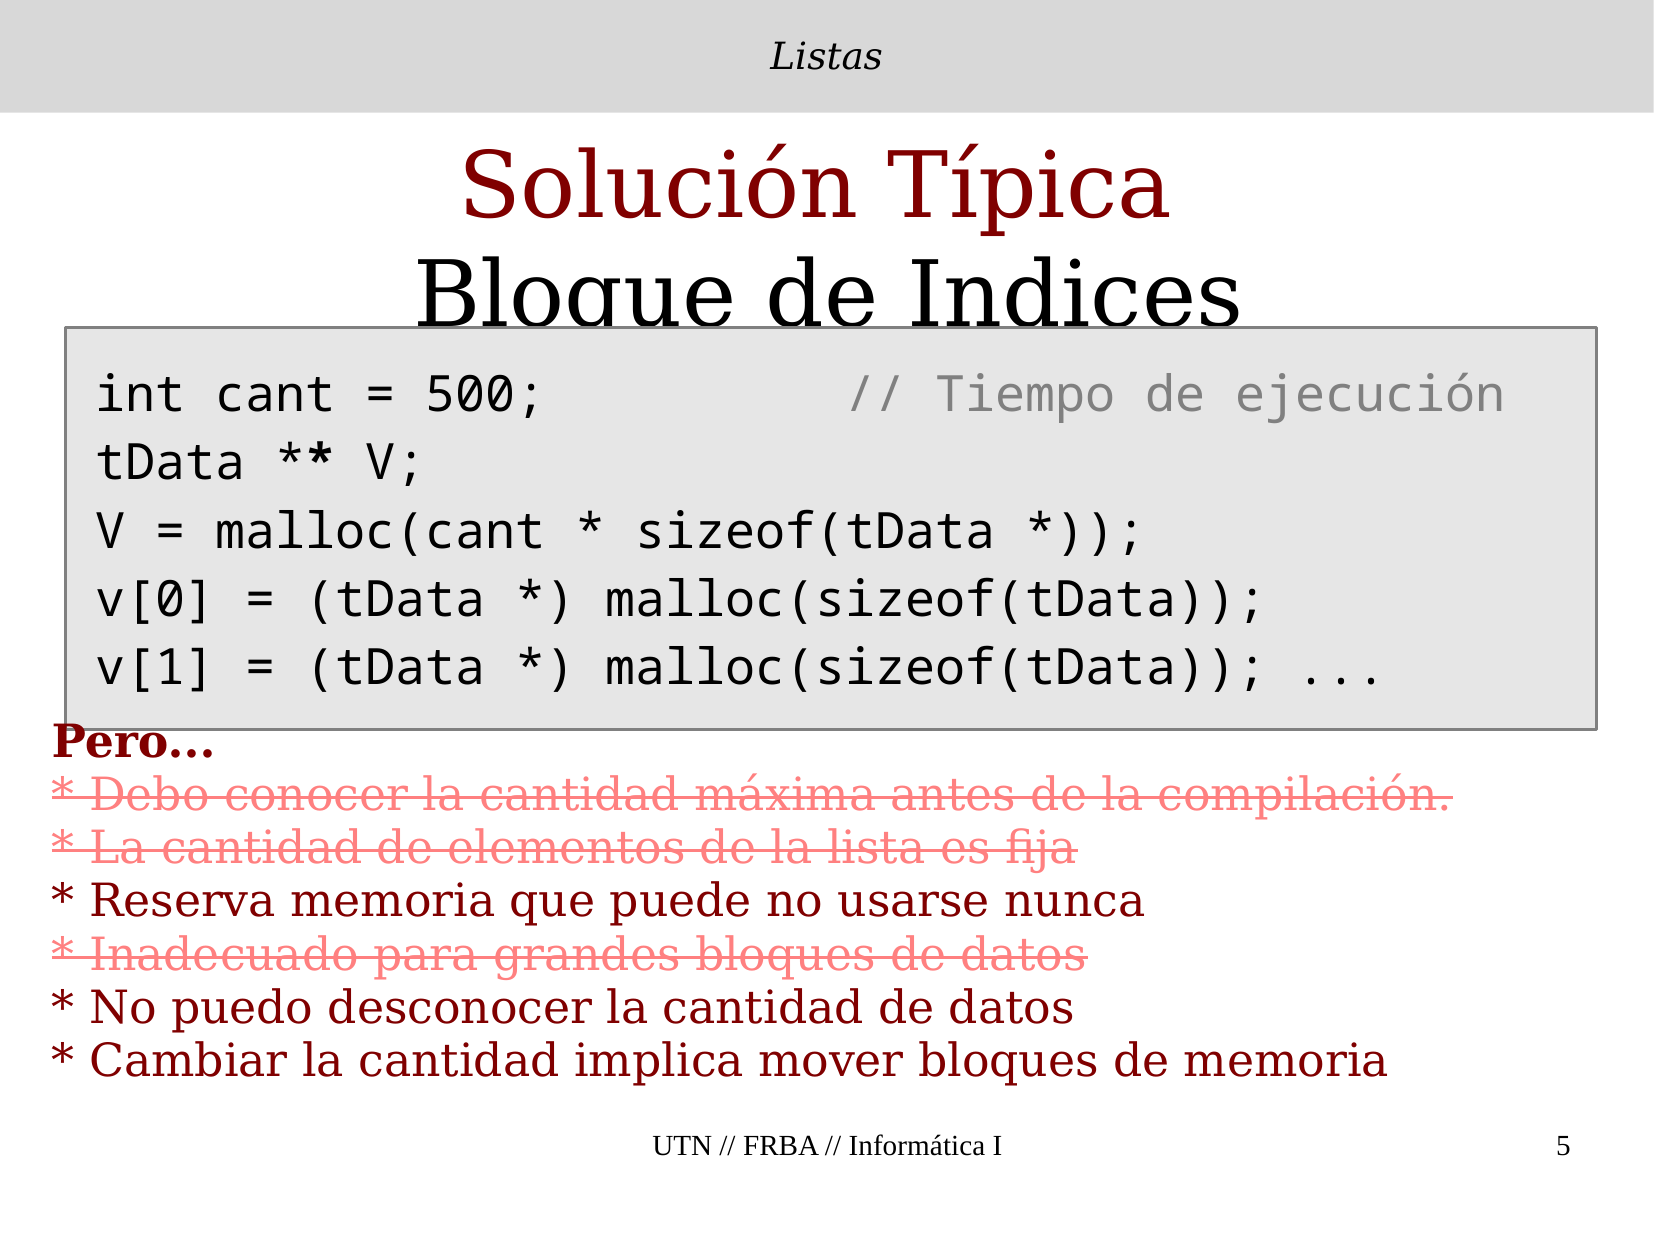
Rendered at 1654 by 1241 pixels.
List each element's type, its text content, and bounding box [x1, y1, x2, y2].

title int cant = 500; // Tiempo de ejecución tData ** V; V = malloc(cant * sizeof(tData *)); v[0] = (tData *) malloc(sizeof(tData)); v[1] = (tData *) malloc(sizeof(tData)); ... [65, 373, 1597, 684]
title Bloque de Indices [53, 236, 1605, 354]
title Pero... * Debo conocer la cantidad máxima antes de la compilación. * La cantidad de elementos de la lista es fija * Reserva memoria que puede no usarse nunca * Inadecuado para grandes bloques de datos * No puedo desconocer la cantidad de datos * Cambiar la cantidad implica mover bloques de memoria [51, 714, 1604, 1088]
text_box Listas [0, 0, 1654, 113]
title Solución Típica [54, 132, 1607, 239]
